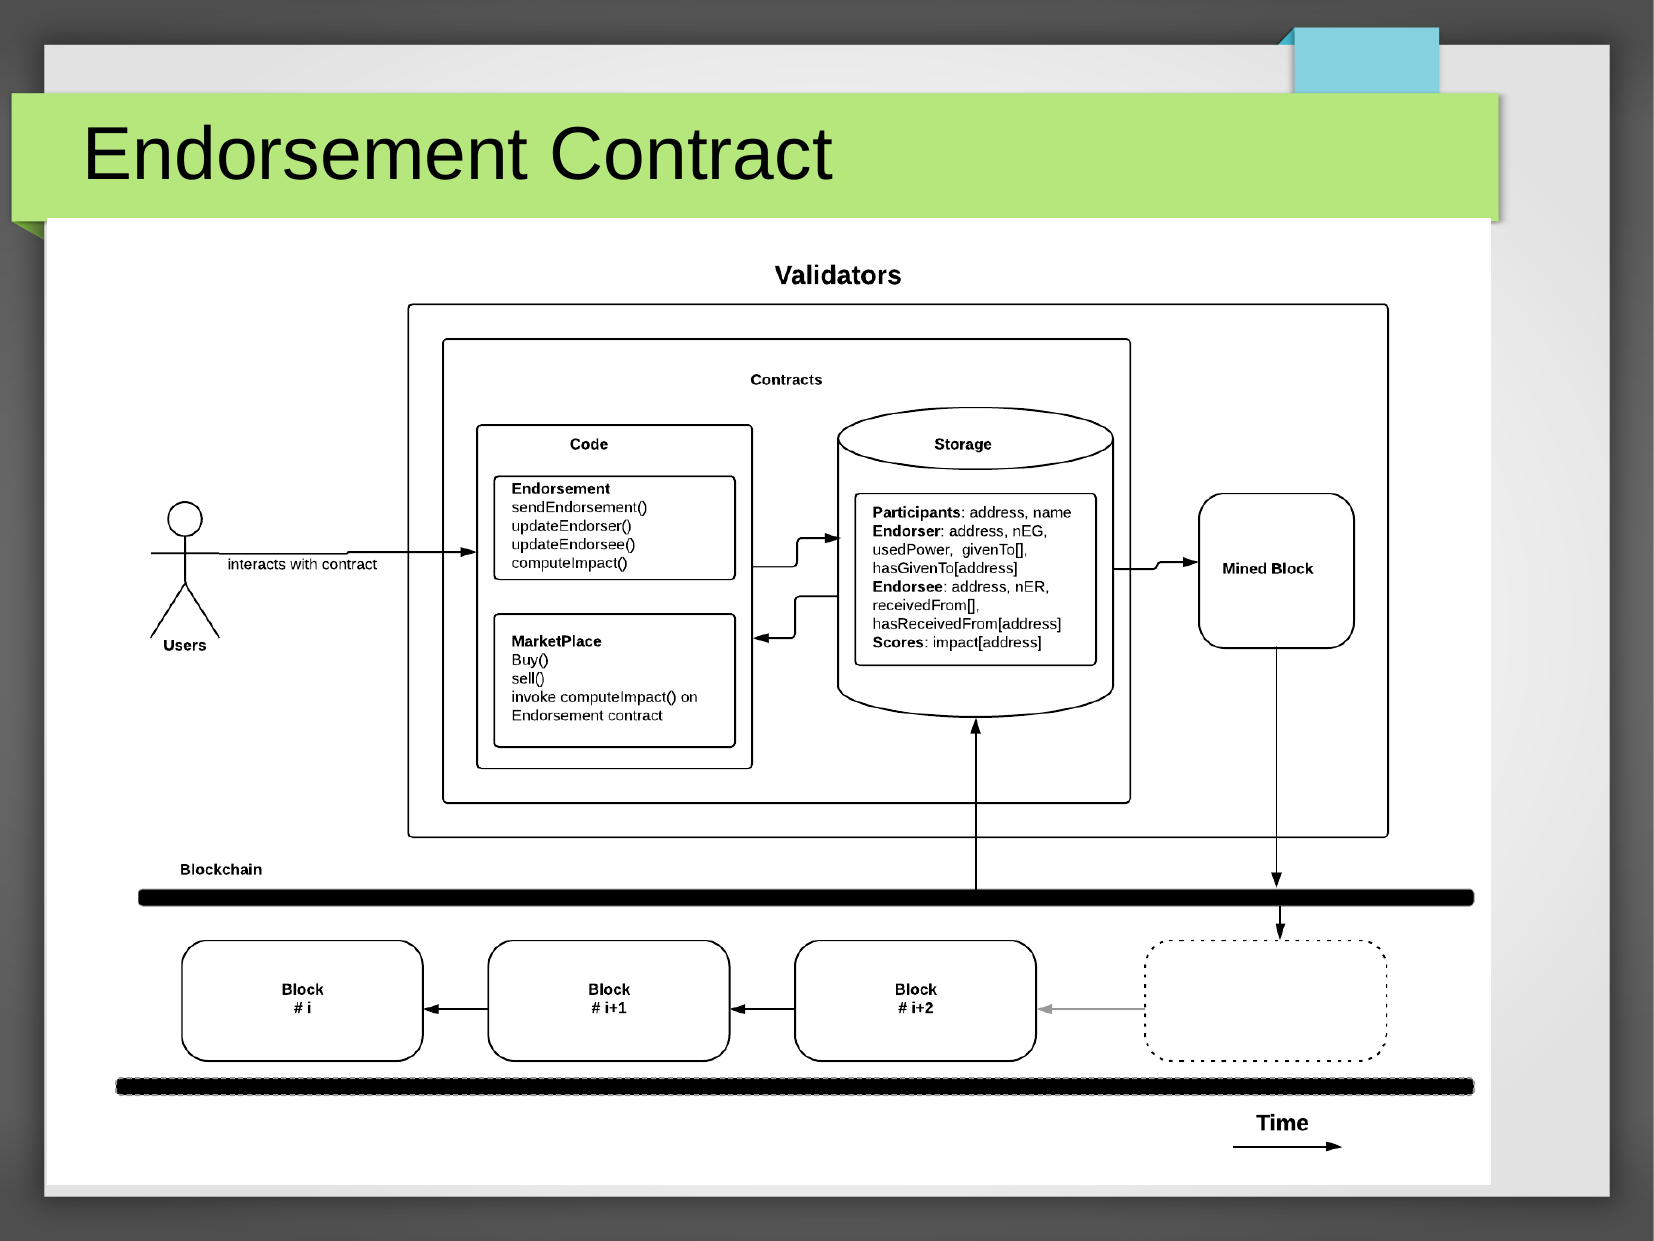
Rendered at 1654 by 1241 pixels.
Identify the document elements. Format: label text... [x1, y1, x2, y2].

title Endorsement Contract [82, 94, 1264, 213]
picture [0, 0, 1654, 1241]
